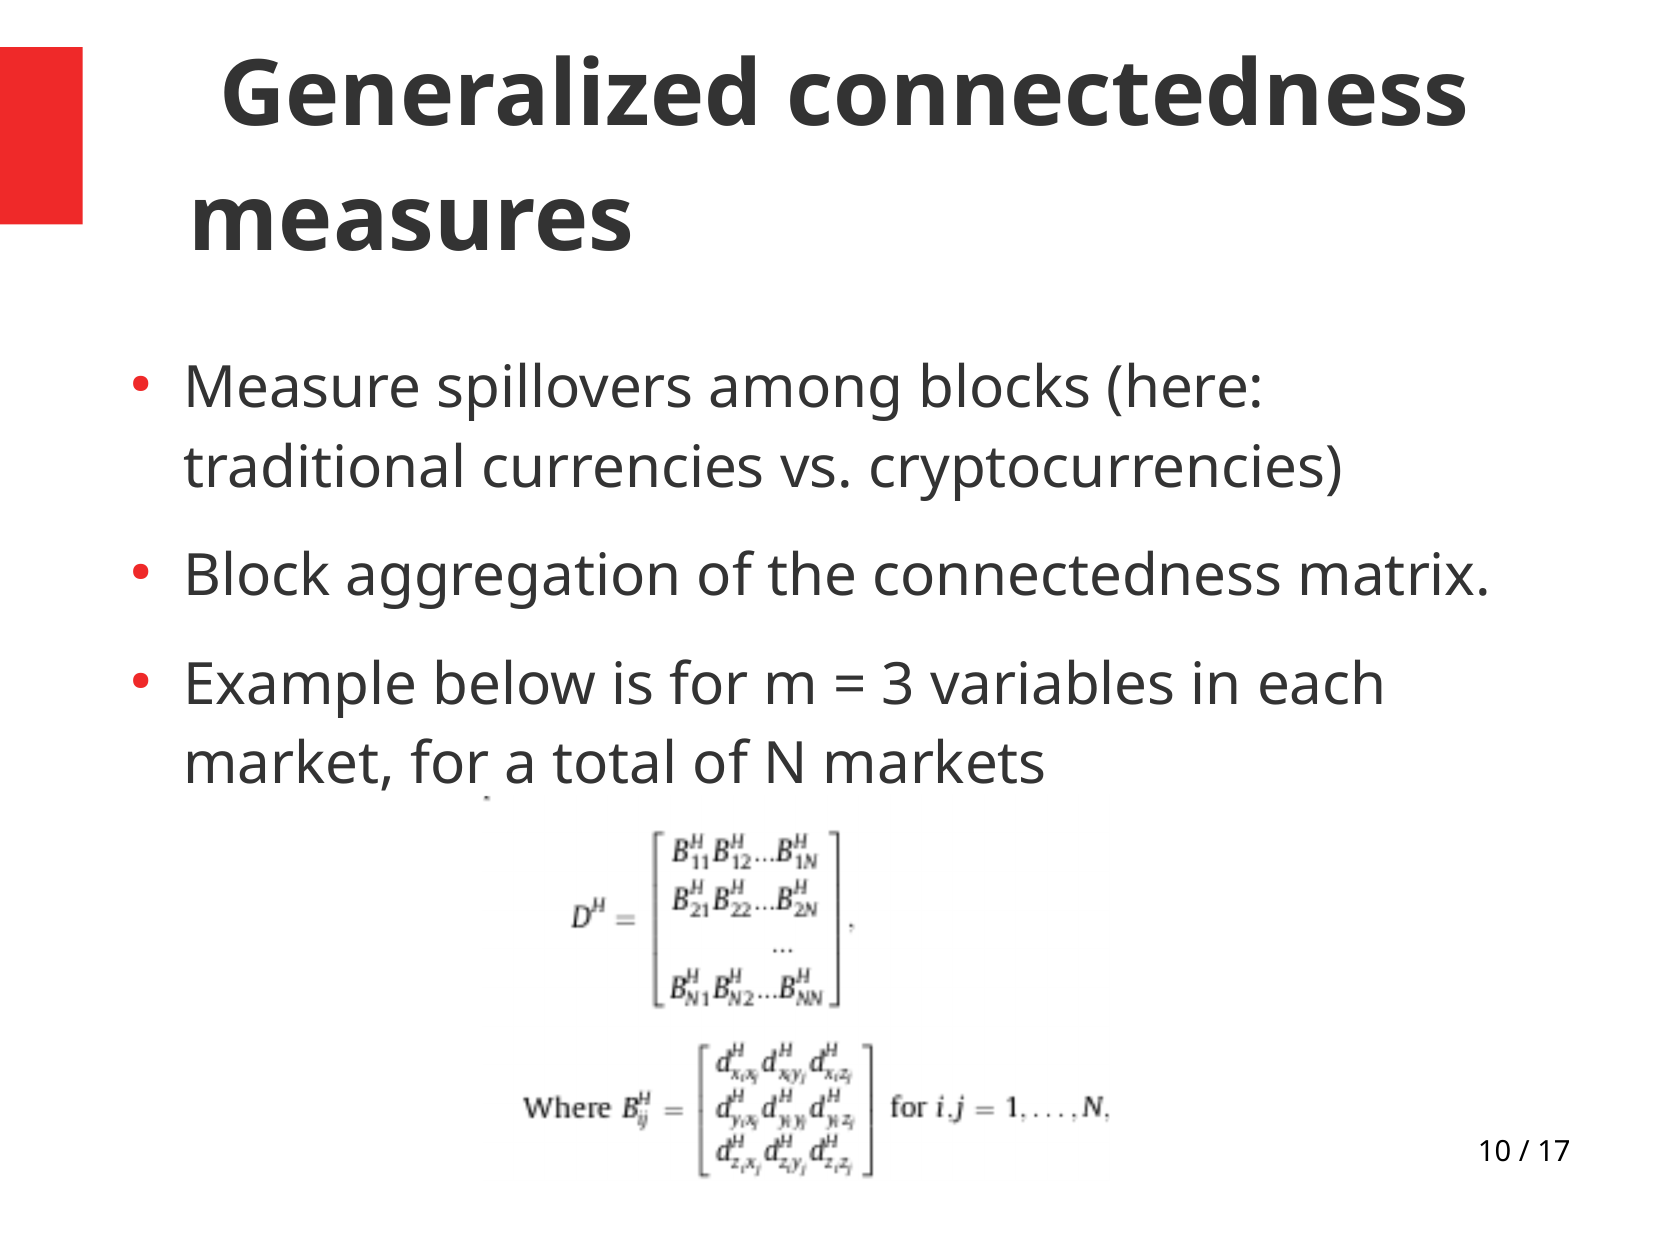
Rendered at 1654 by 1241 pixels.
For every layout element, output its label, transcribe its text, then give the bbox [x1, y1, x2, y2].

picture [482, 795, 1110, 1181]
list Measure spillovers among blocks (here: traditional currencies vs. cryptocurrencies) Block aggregation of the connectedness matrix. Example below is for m = 3 variables in each market, for a total of N markets [112, 345, 1531, 1066]
title Generalized connectedness measures [118, 27, 1571, 278]
